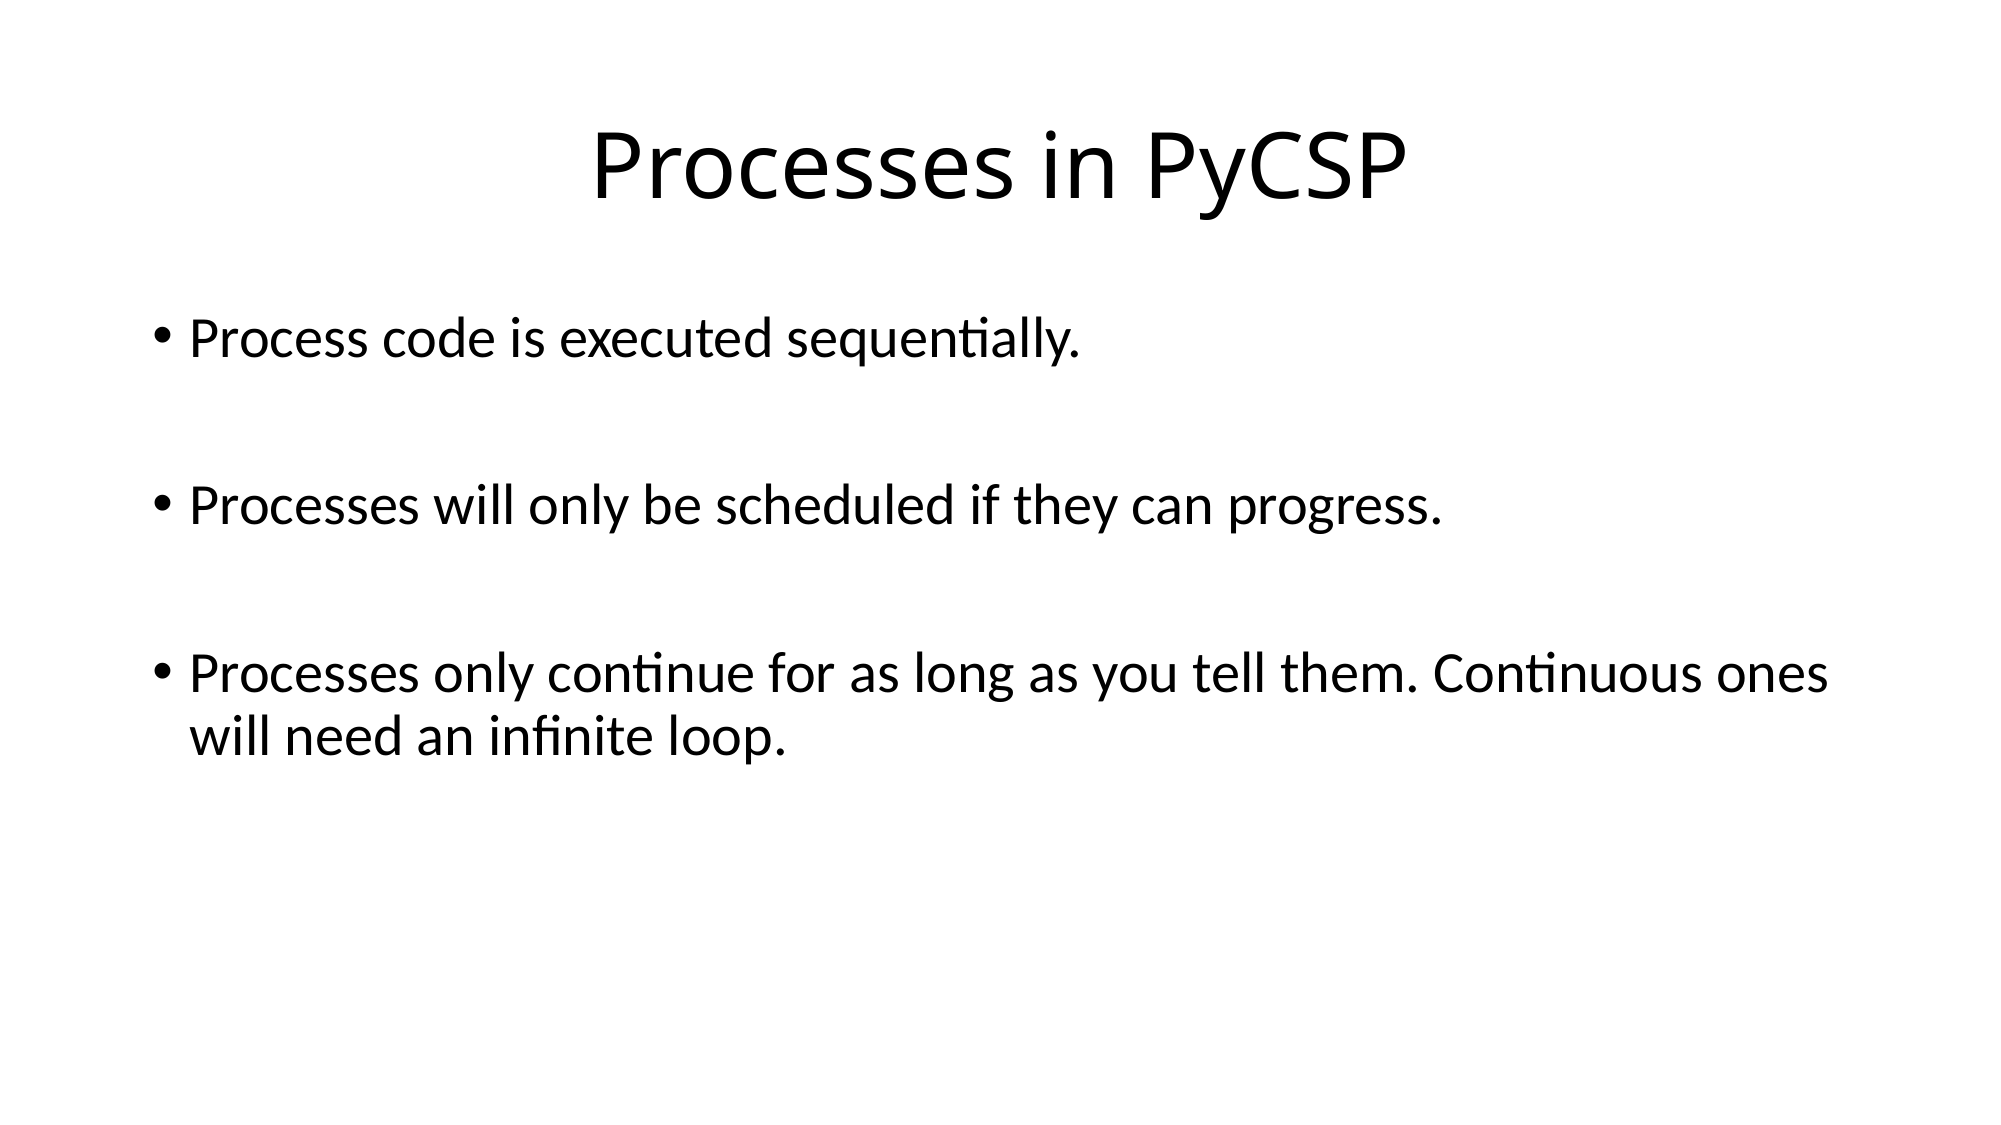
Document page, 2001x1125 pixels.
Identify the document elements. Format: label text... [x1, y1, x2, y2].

list Process code is executed sequentially. Processes will only be scheduled if they can progress. Processes only continue for as long as you tell them. Continuous ones will need an infinite loop. [137, 299, 1863, 1014]
title Processes in PyCSP [137, 59, 1863, 278]
